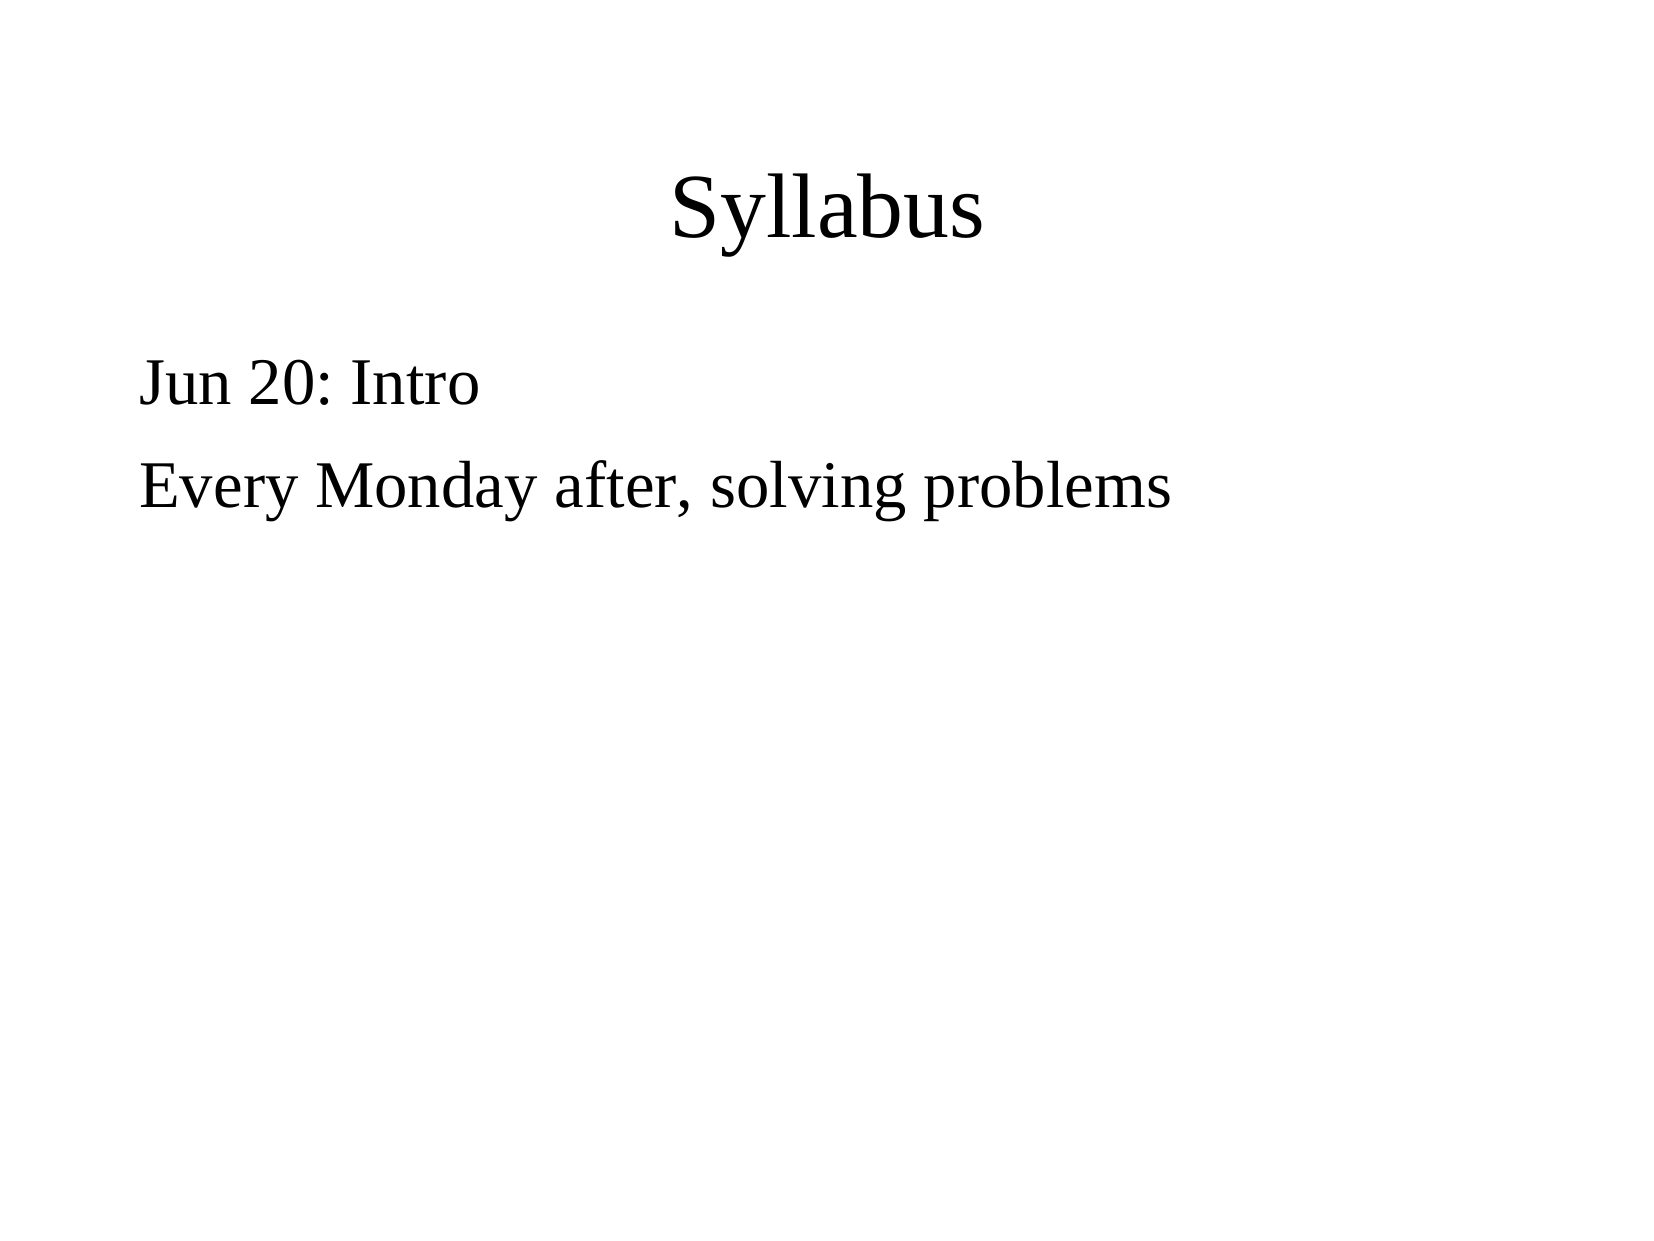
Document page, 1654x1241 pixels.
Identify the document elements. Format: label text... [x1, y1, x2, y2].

title Syllabus [121, 102, 1534, 311]
list Jun 20: Intro Every Monday after, solving problems [121, 344, 1534, 1127]
